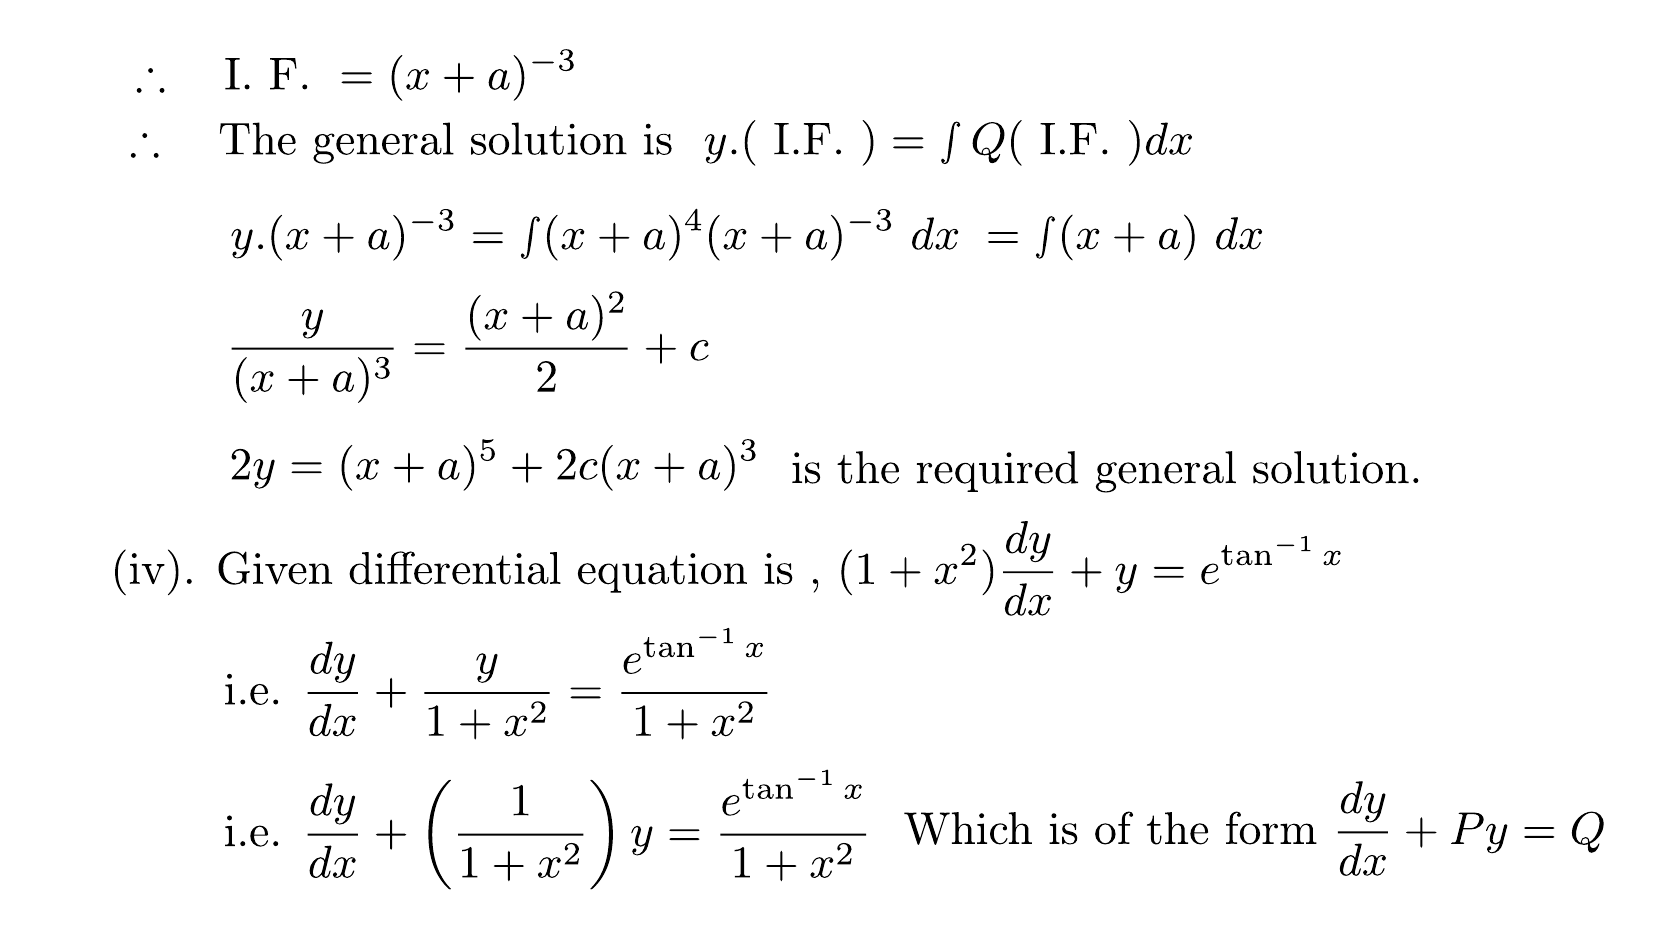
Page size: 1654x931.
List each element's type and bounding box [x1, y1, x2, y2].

subtitle [47, 28, 1623, 896]
text_box [130, 120, 1193, 166]
text_box [112, 521, 1341, 616]
text_box [231, 208, 959, 261]
text_box [987, 214, 1263, 261]
text_box [136, 49, 574, 101]
text_box [904, 781, 1604, 876]
text_box [231, 439, 756, 491]
text_box [225, 769, 867, 890]
text_box [225, 627, 768, 740]
text_box [231, 291, 709, 403]
text_box [792, 451, 1419, 493]
